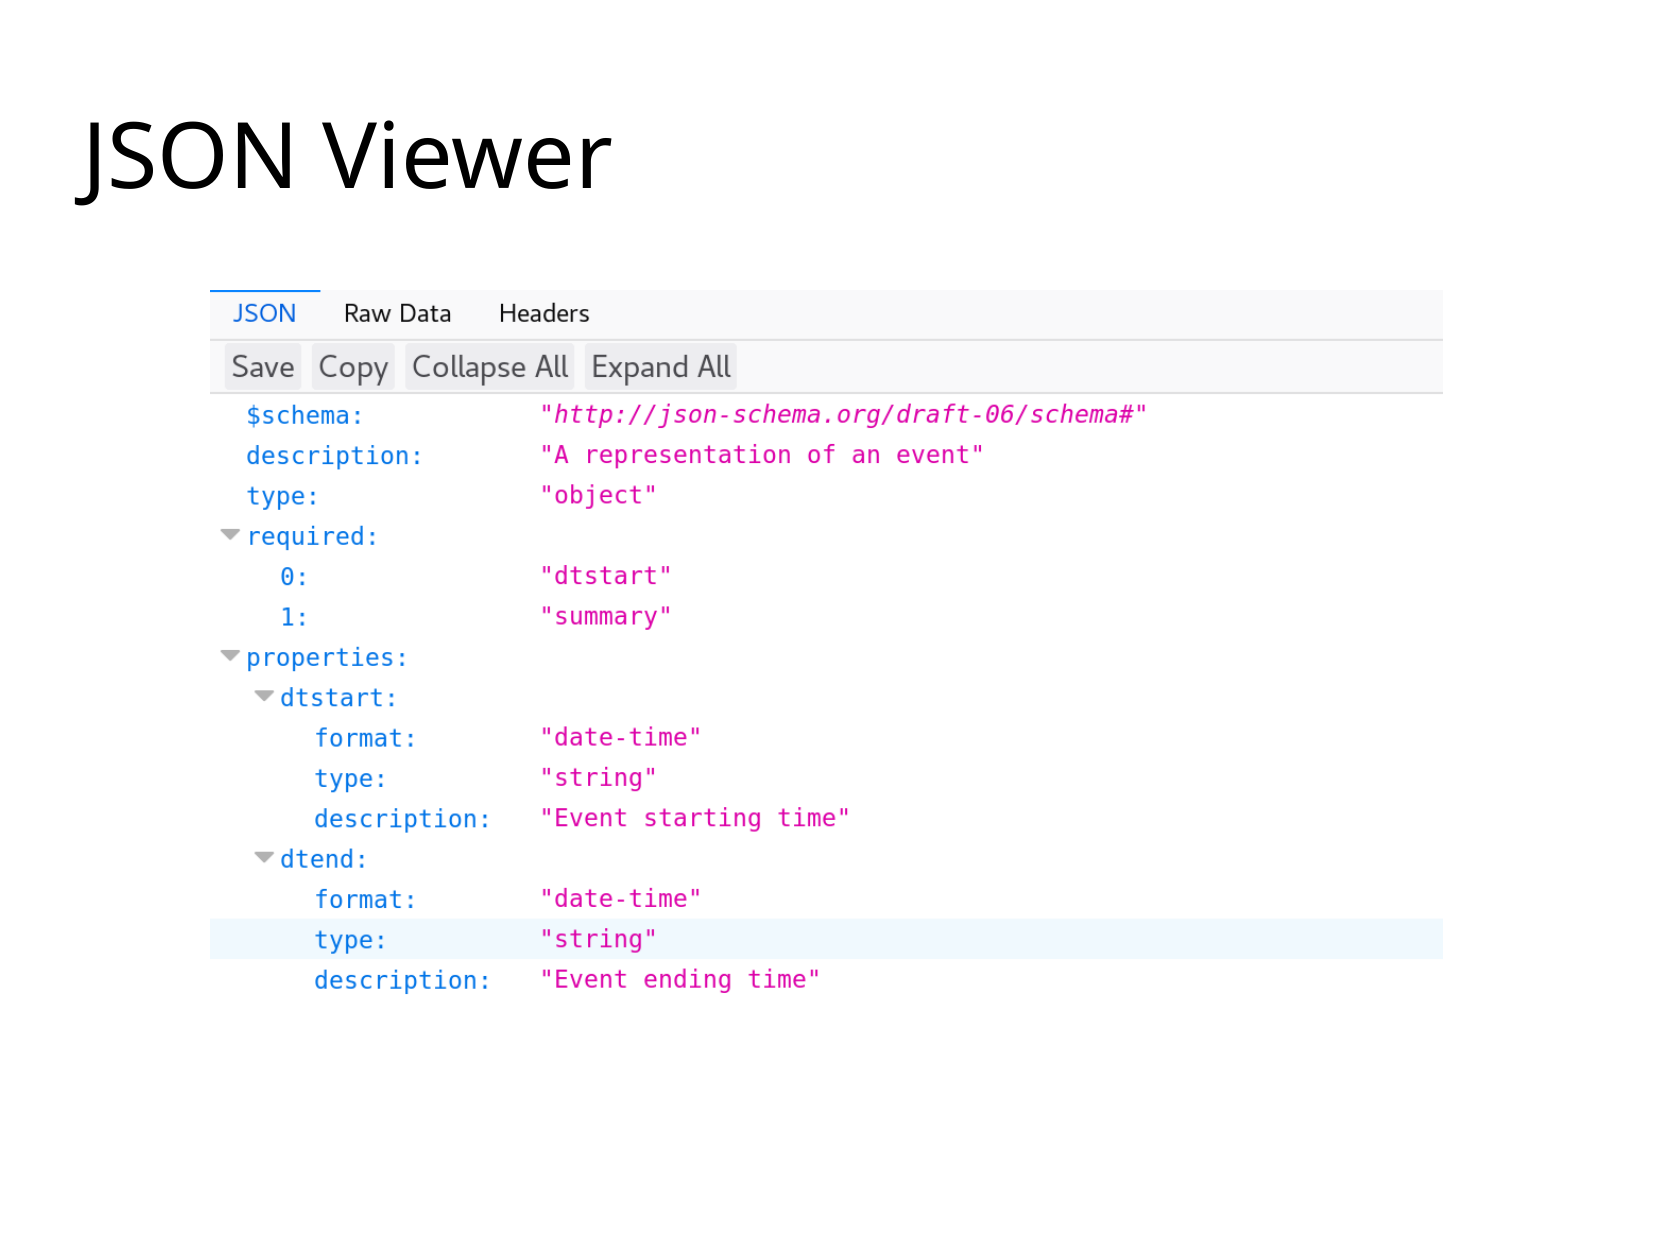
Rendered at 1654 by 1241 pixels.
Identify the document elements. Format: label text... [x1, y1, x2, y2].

title JSON Viewer [82, 49, 1571, 257]
picture [210, 290, 1443, 1010]
